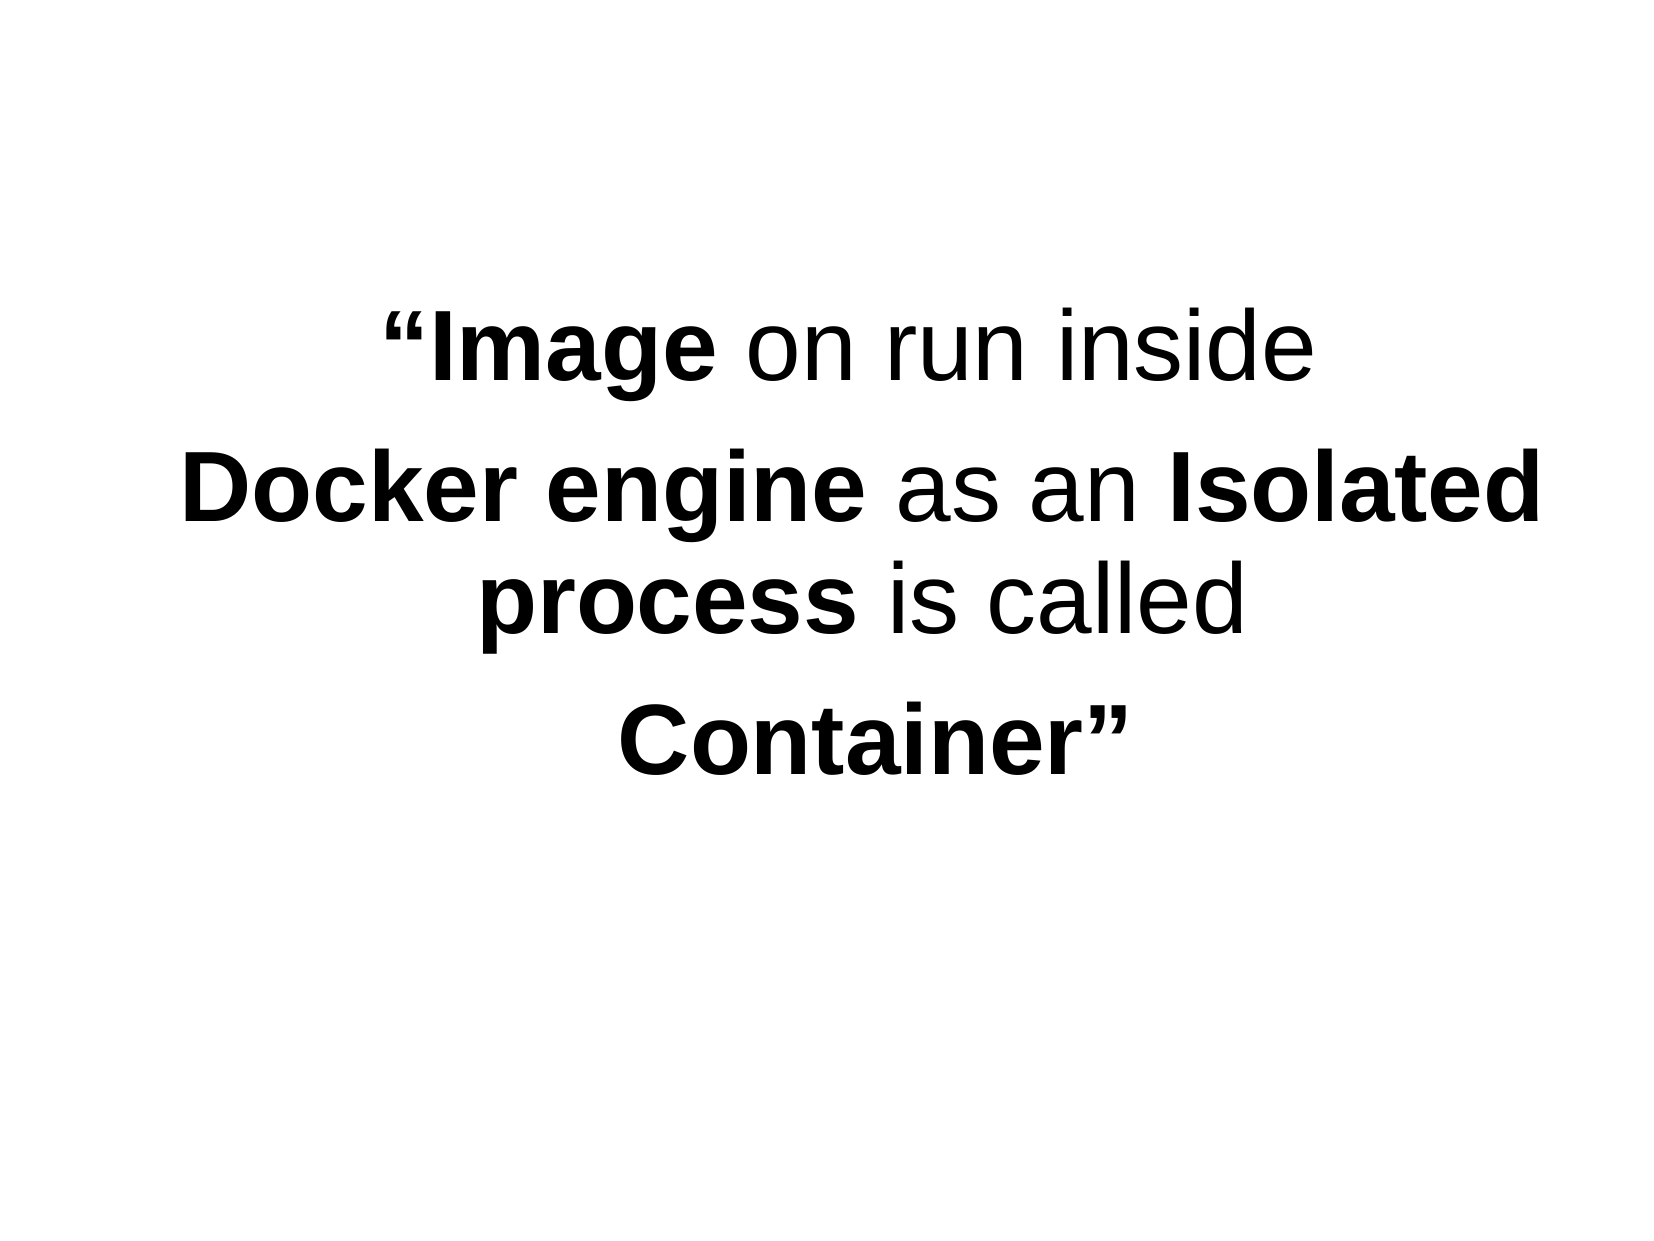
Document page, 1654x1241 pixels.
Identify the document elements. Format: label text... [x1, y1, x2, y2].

list “Image on run inside Docker engine as an Isolated process is called Container” [82, 290, 1571, 1010]
